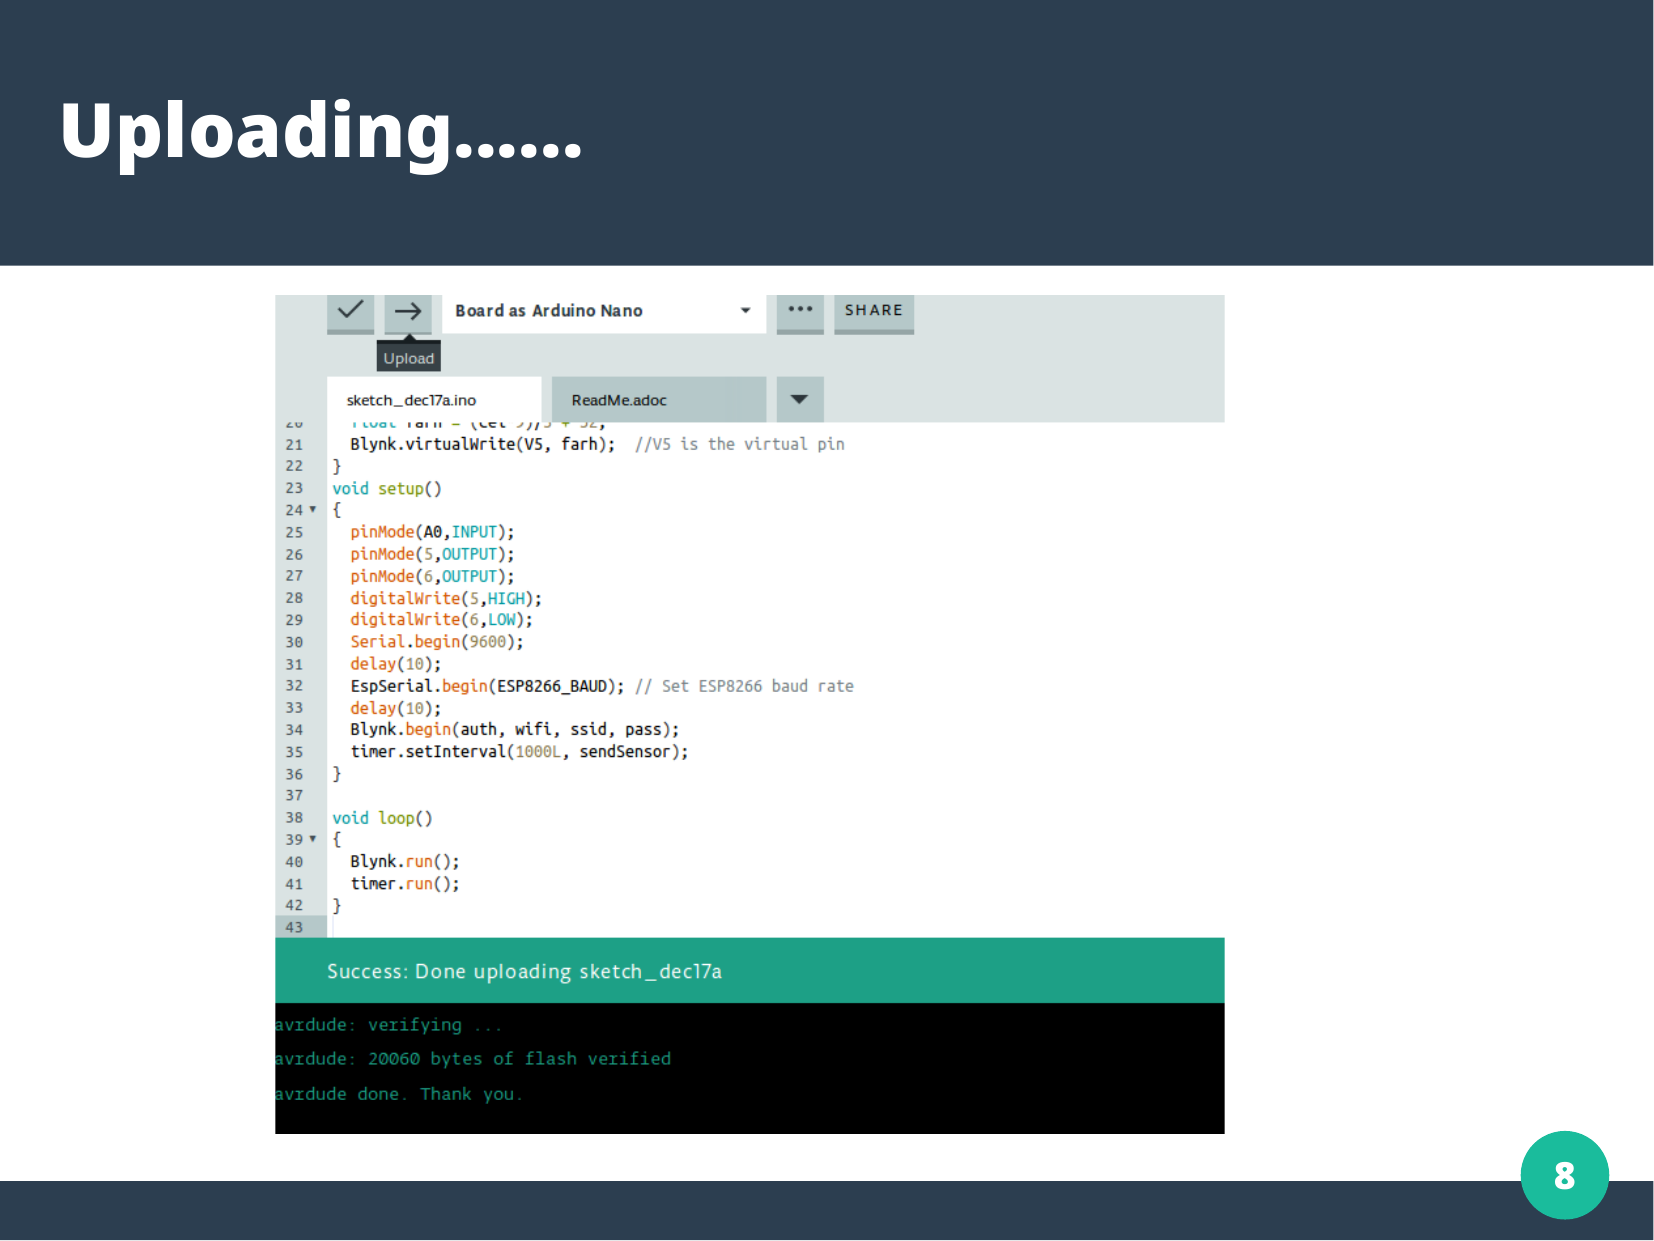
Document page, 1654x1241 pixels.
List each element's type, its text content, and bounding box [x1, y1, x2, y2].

picture [275, 295, 1225, 1134]
title Uploading...... [59, 49, 1595, 207]
